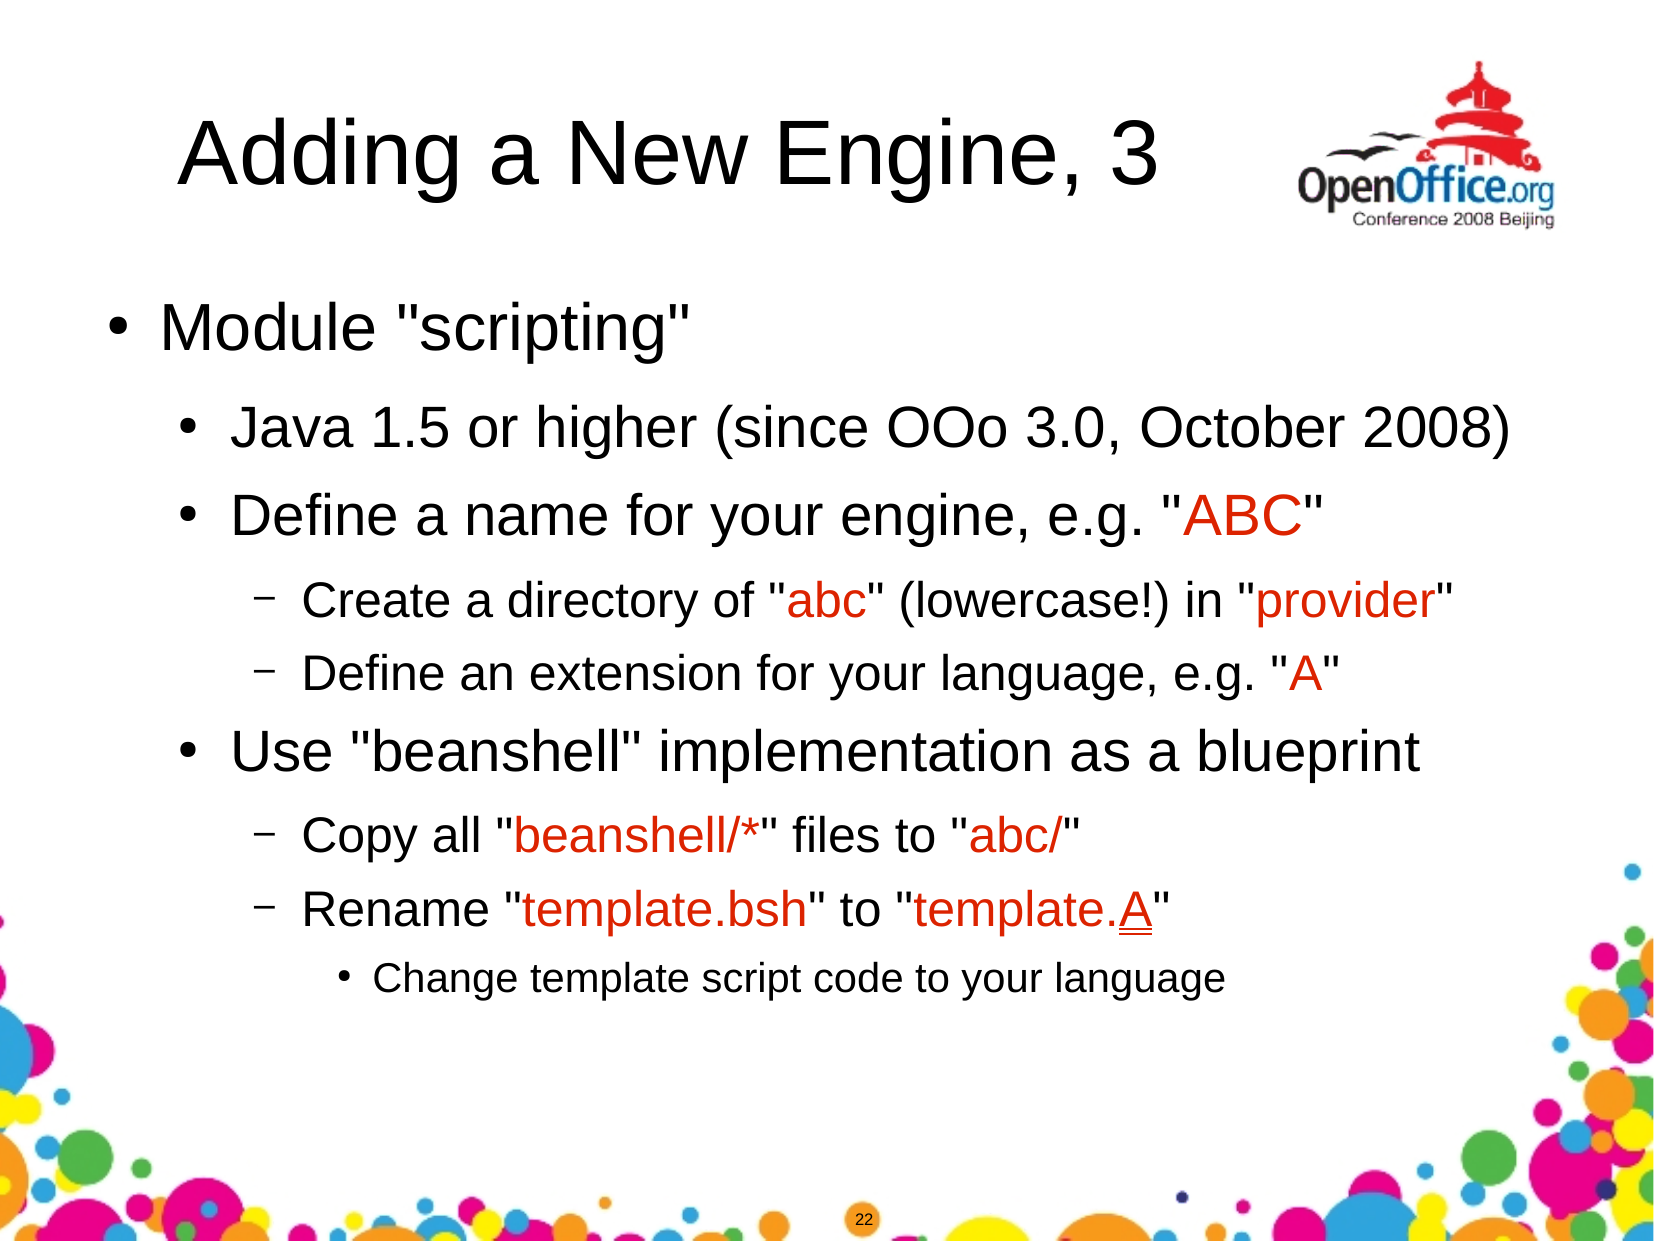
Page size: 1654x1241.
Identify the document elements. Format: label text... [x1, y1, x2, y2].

picture [0, 810, 1654, 1241]
title Adding a New Engine, 3 [82, 49, 1258, 257]
picture [1285, 51, 1569, 250]
list Module "scripting" Java 1.5 or higher (since OOo 3.0, October 2008) Define a name for your engine, e.g. "ABC" Create a directory of "abc" (lowercase!) in "provider" Define an extension for your language, e.g. "A" Use "beanshell" implementation as a blueprint Copy all "beanshell/*" files to "abc/" Rename "template.bsh" to "template.A" Change template script code to your language [88, 290, 1577, 1109]
